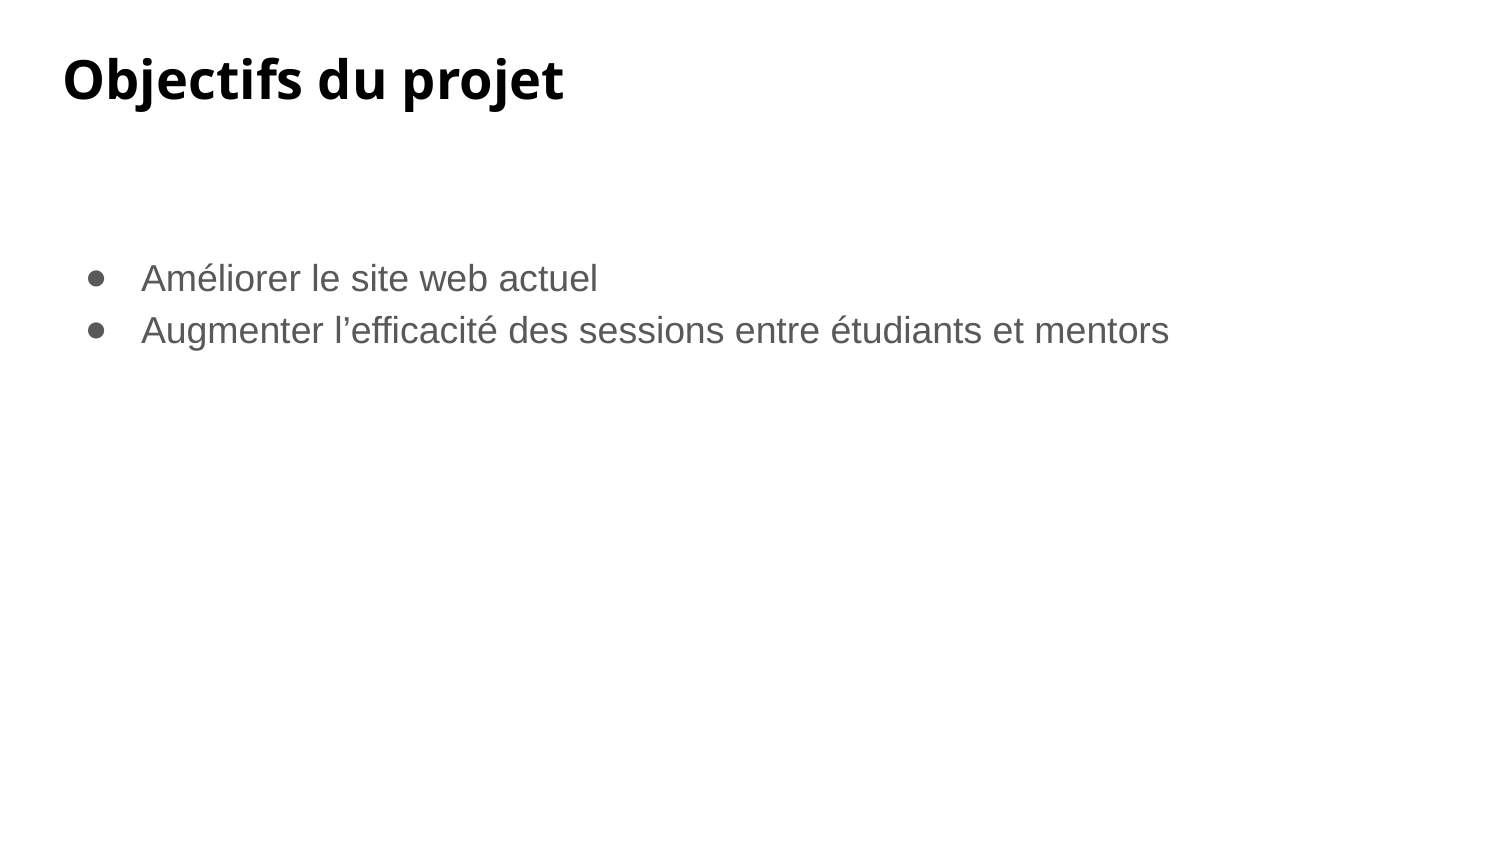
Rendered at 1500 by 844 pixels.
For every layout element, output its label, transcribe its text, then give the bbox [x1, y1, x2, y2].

text_box Objectifs du projet [51, 41, 1278, 112]
list Améliorer le site web actuel Augmenter l’efficacité des sessions entre étudiants et mentors [51, 232, 1449, 793]
